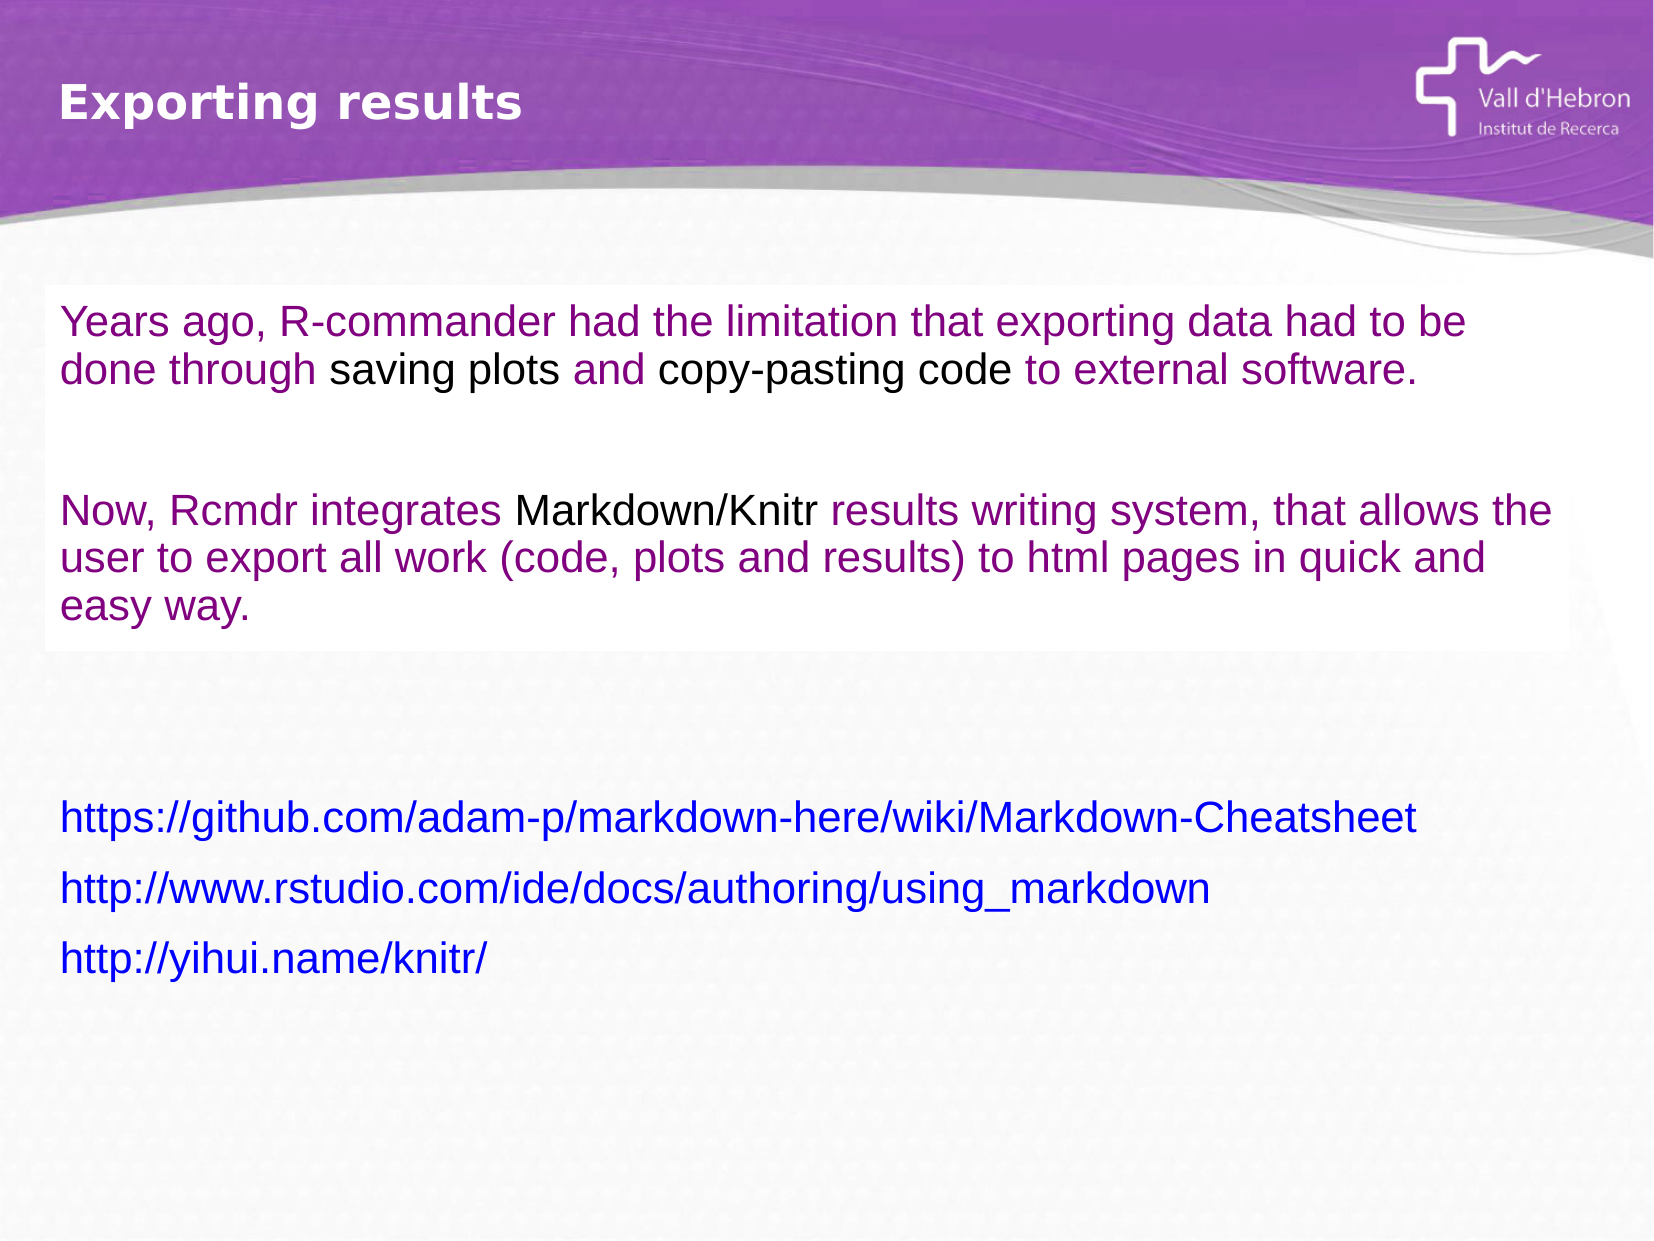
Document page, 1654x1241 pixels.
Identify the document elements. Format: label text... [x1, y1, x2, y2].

picture [0, 0, 1654, 1241]
text_box Now, Rcmdr integrates Markdown/Knitr results writing system, that allows the [59, 486, 1566, 536]
text_box done through saving plots and copy-pasting code to external software. [59, 344, 1420, 394]
text_box Years ago, R-commander had the limitation that exporting data had to be [59, 297, 1481, 347]
text_box Exporting results [57, 75, 525, 132]
text_box http://yihui.name/knitr/ [59, 934, 489, 984]
text_box [45, 285, 1569, 652]
text_box easy way. [59, 580, 252, 631]
text_box user to export all work (code, plots and results) to html pages in quick and [59, 533, 1501, 583]
text_box http://www.rstudio.com/ide/docs/authoring/using_markdown [59, 863, 1213, 914]
text_box https://github.com/adam-p/markdown-here/wiki/Markdown-Cheatsheet [59, 792, 1419, 843]
